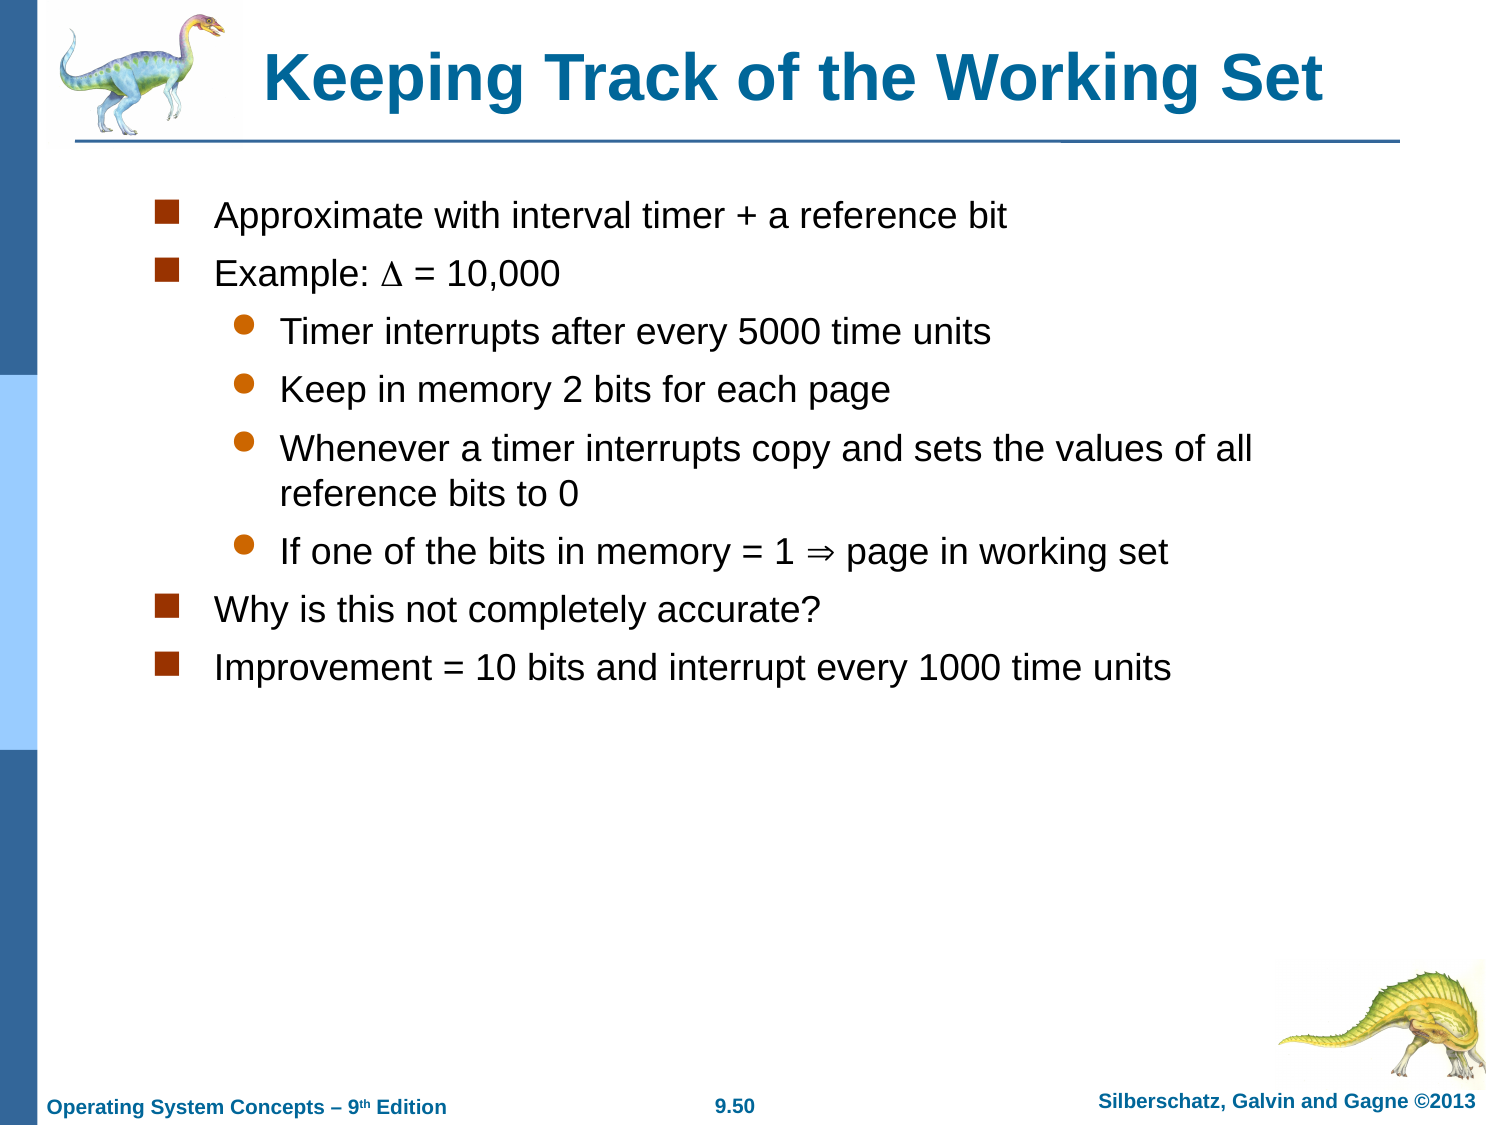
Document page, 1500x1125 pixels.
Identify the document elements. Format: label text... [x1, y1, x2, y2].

title Keeping Track of the Working Set [159, 26, 1430, 122]
picture [1275, 959, 1486, 1090]
picture [46, 0, 243, 149]
list Approximate with interval timer + a reference bit Example:  = 10,000 Timer interrupts after every 5000 time units Keep in memory 2 bits for each page Whenever a timer interrupts copy and sets the values of all reference bits to 0 If one of the bits in memory = 1  page in working set Why is this not completely accurate? Improvement = 10 bits and interrupt every 1000 time units [142, 183, 1414, 927]
